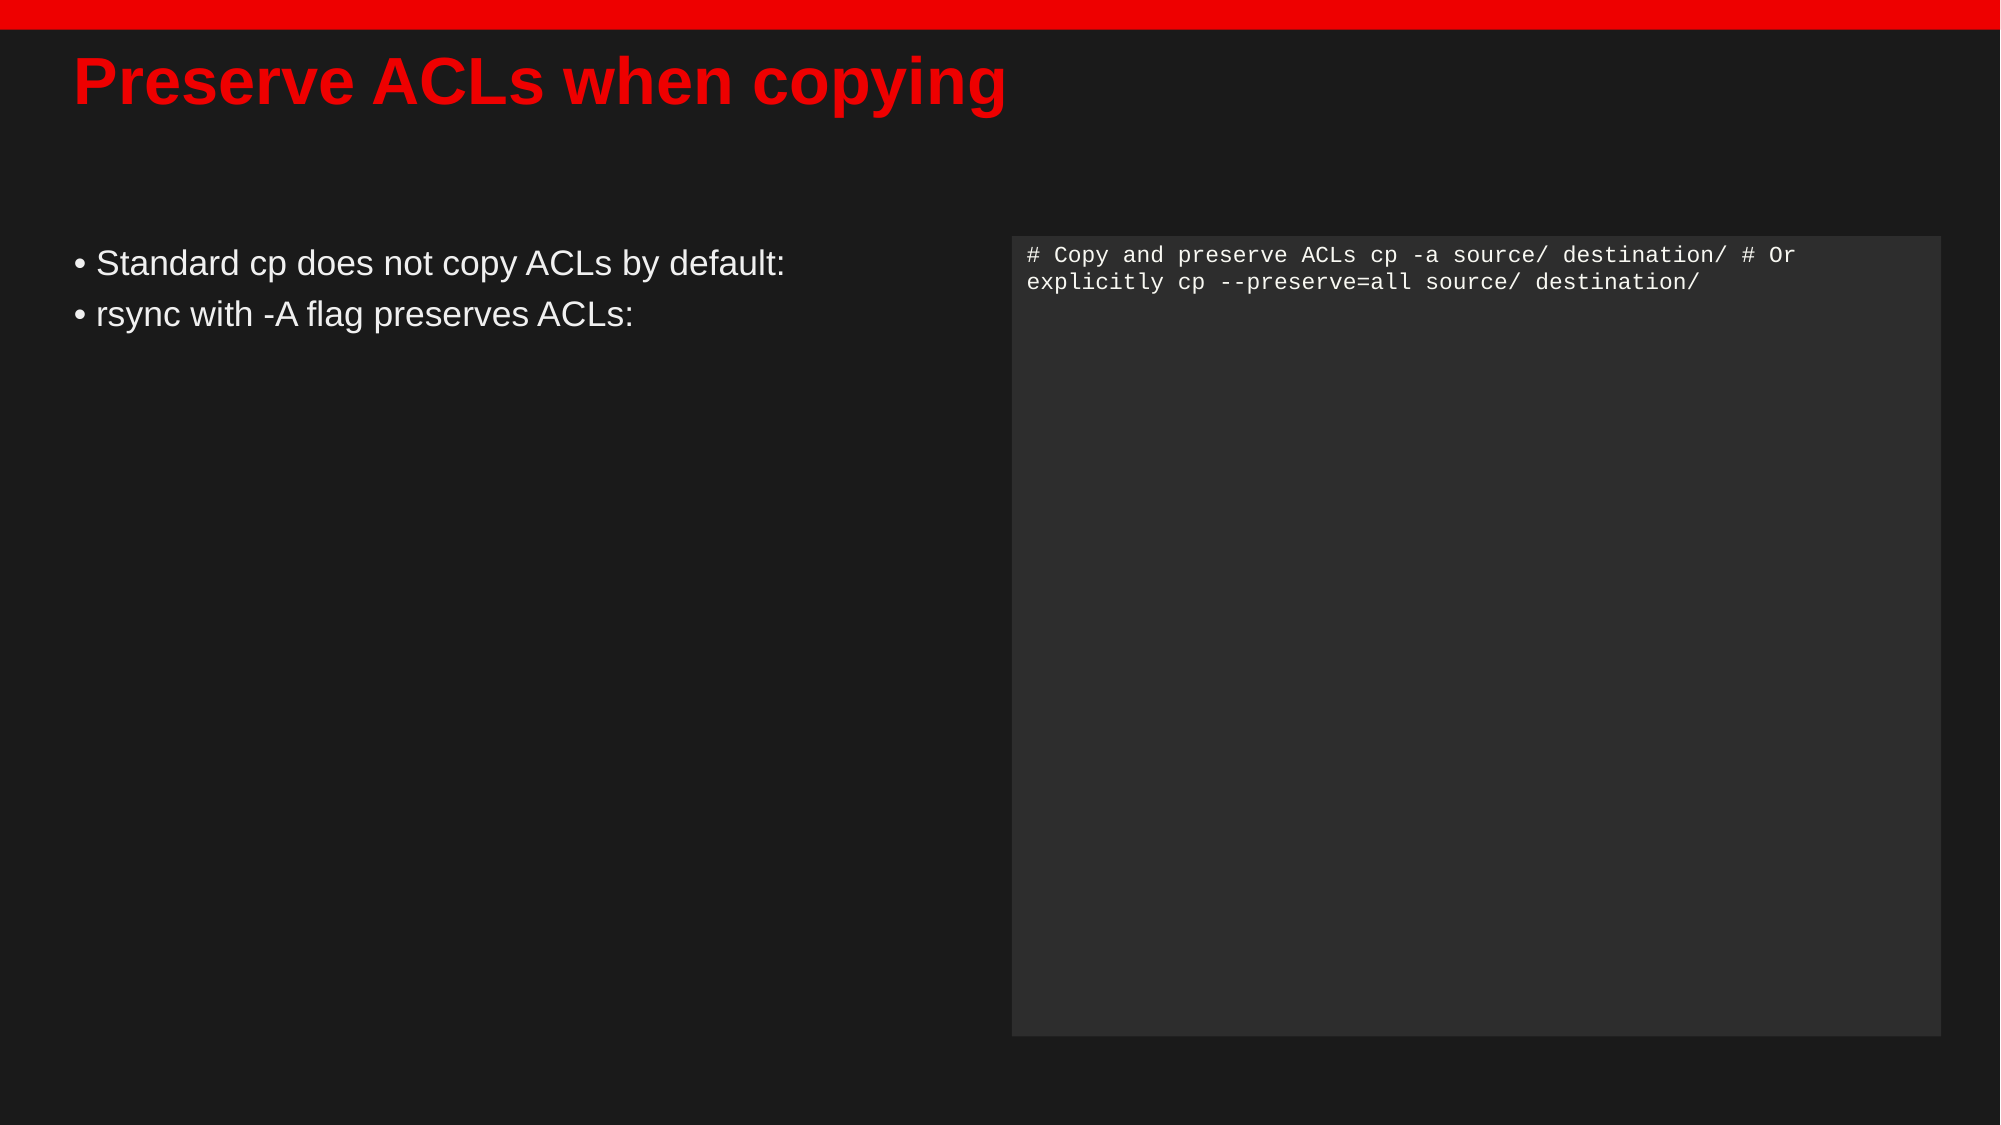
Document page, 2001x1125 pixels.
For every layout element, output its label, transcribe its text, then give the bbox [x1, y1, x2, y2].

text_box Preserve ACLs when copying [59, 36, 1942, 208]
text_box • Standard cp does not copy ACLs by default: • rsync with -A flag preserves ACLs: [59, 236, 989, 1037]
text_box [0, 0, 2001, 30]
text_box # Copy and preserve ACLs cp -a source/ destination/ # Or explicitly cp --preserve=all source/ destination/ [1011, 236, 1942, 1037]
